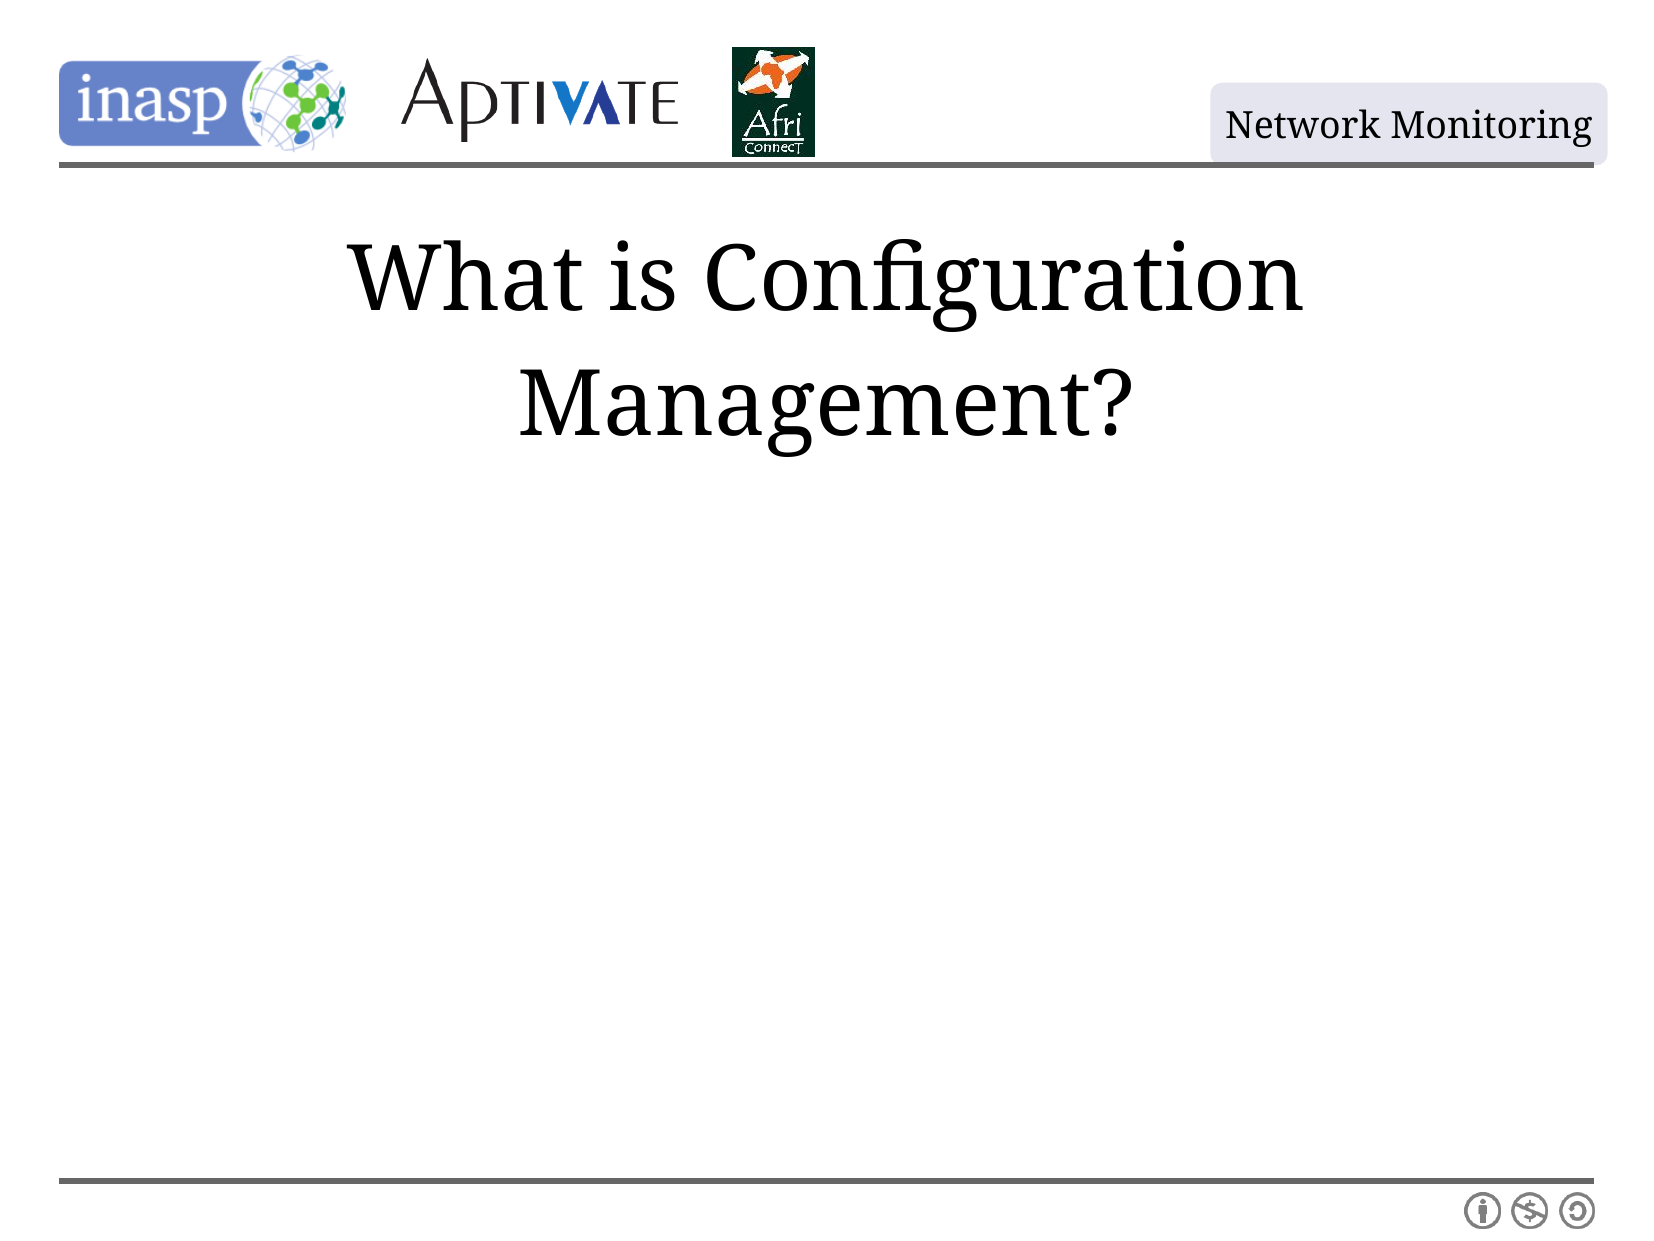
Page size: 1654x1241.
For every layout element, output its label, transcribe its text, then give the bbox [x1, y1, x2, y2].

picture [1559, 1192, 1595, 1229]
picture [1464, 1192, 1501, 1229]
picture [1511, 1192, 1548, 1229]
picture [732, 47, 815, 157]
picture [401, 58, 678, 142]
picture [59, 47, 355, 160]
title What is Configuration Management? [59, 212, 1595, 343]
